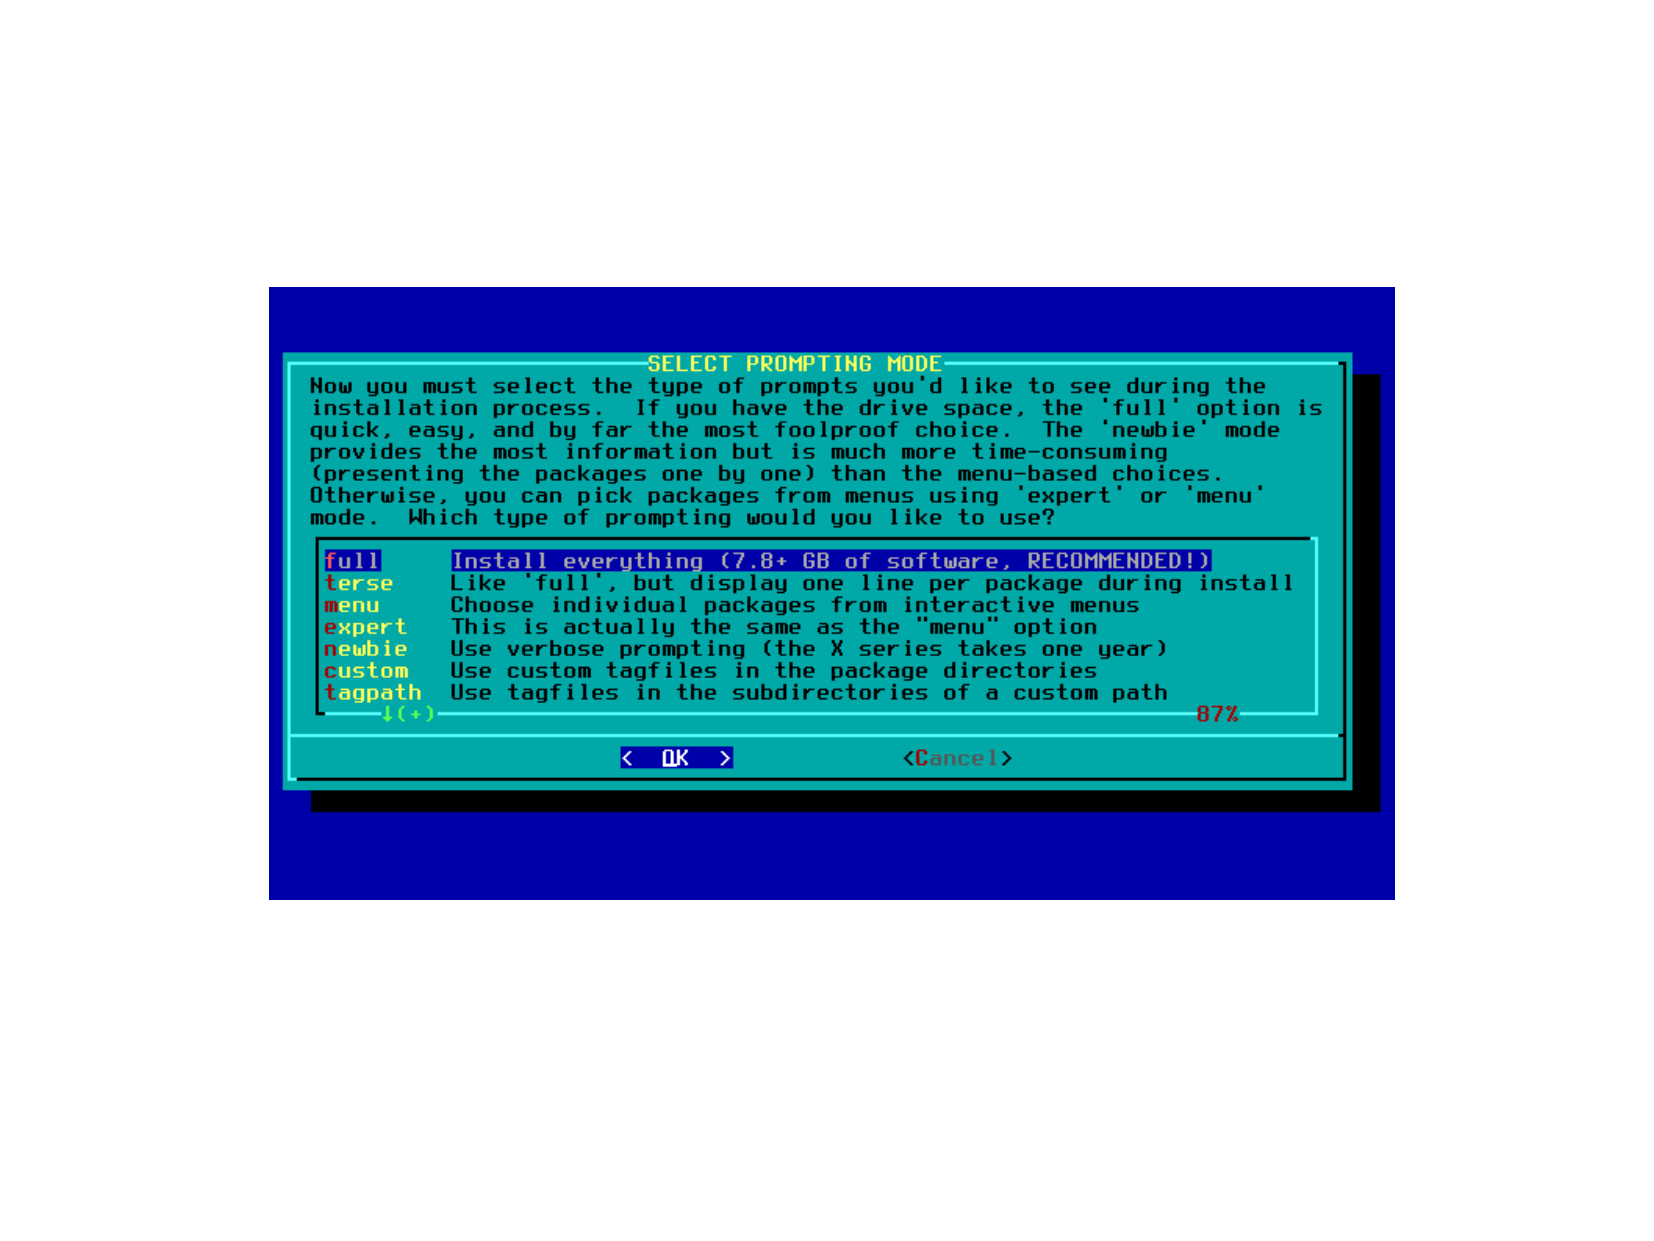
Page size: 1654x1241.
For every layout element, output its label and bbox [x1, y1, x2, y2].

picture [269, 287, 1395, 900]
